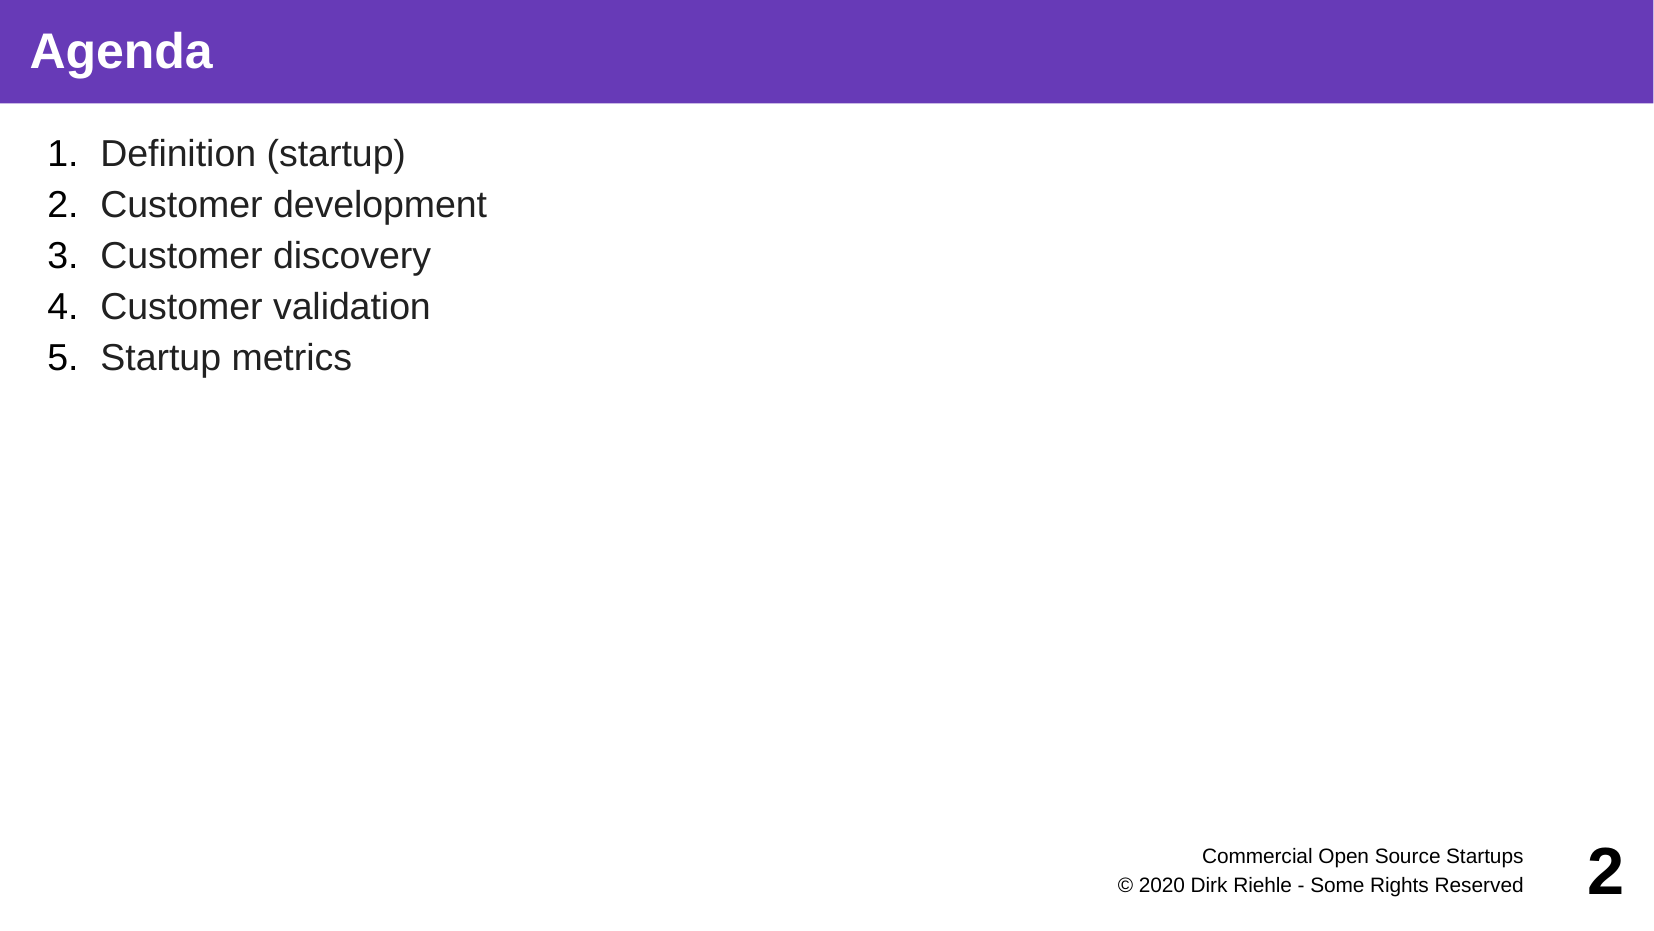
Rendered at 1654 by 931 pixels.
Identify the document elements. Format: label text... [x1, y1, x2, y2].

list Definition (startup) Customer development Customer discovery Customer validation Startup metrics [29, 132, 1625, 813]
title Agenda [0, 0, 1654, 104]
